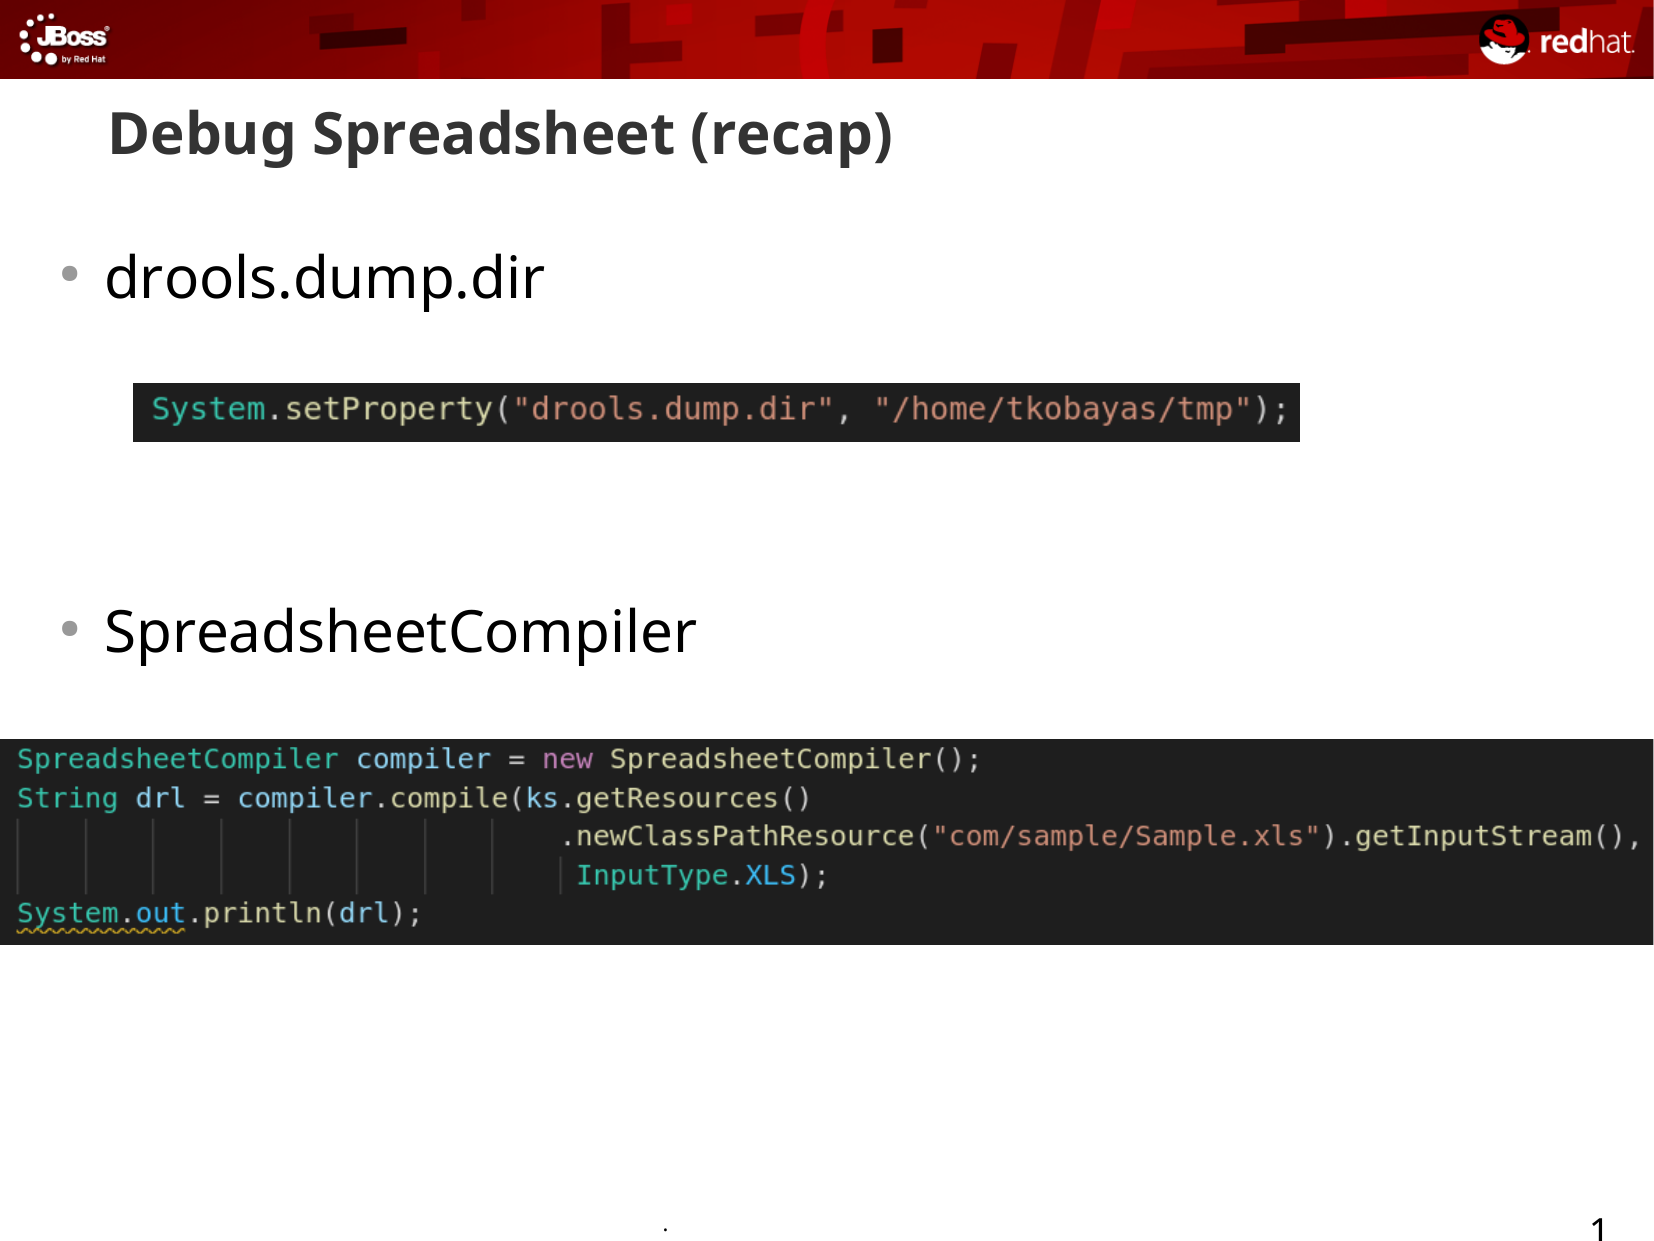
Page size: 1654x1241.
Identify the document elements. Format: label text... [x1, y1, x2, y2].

picture [0, 739, 1654, 945]
list SpreadsheetCompiler [29, 590, 1625, 739]
picture [0, 0, 1654, 79]
list drools.dump.dir [29, 235, 1625, 473]
picture [133, 383, 1300, 442]
title Debug Spreadsheet (recap) [107, 70, 1329, 193]
